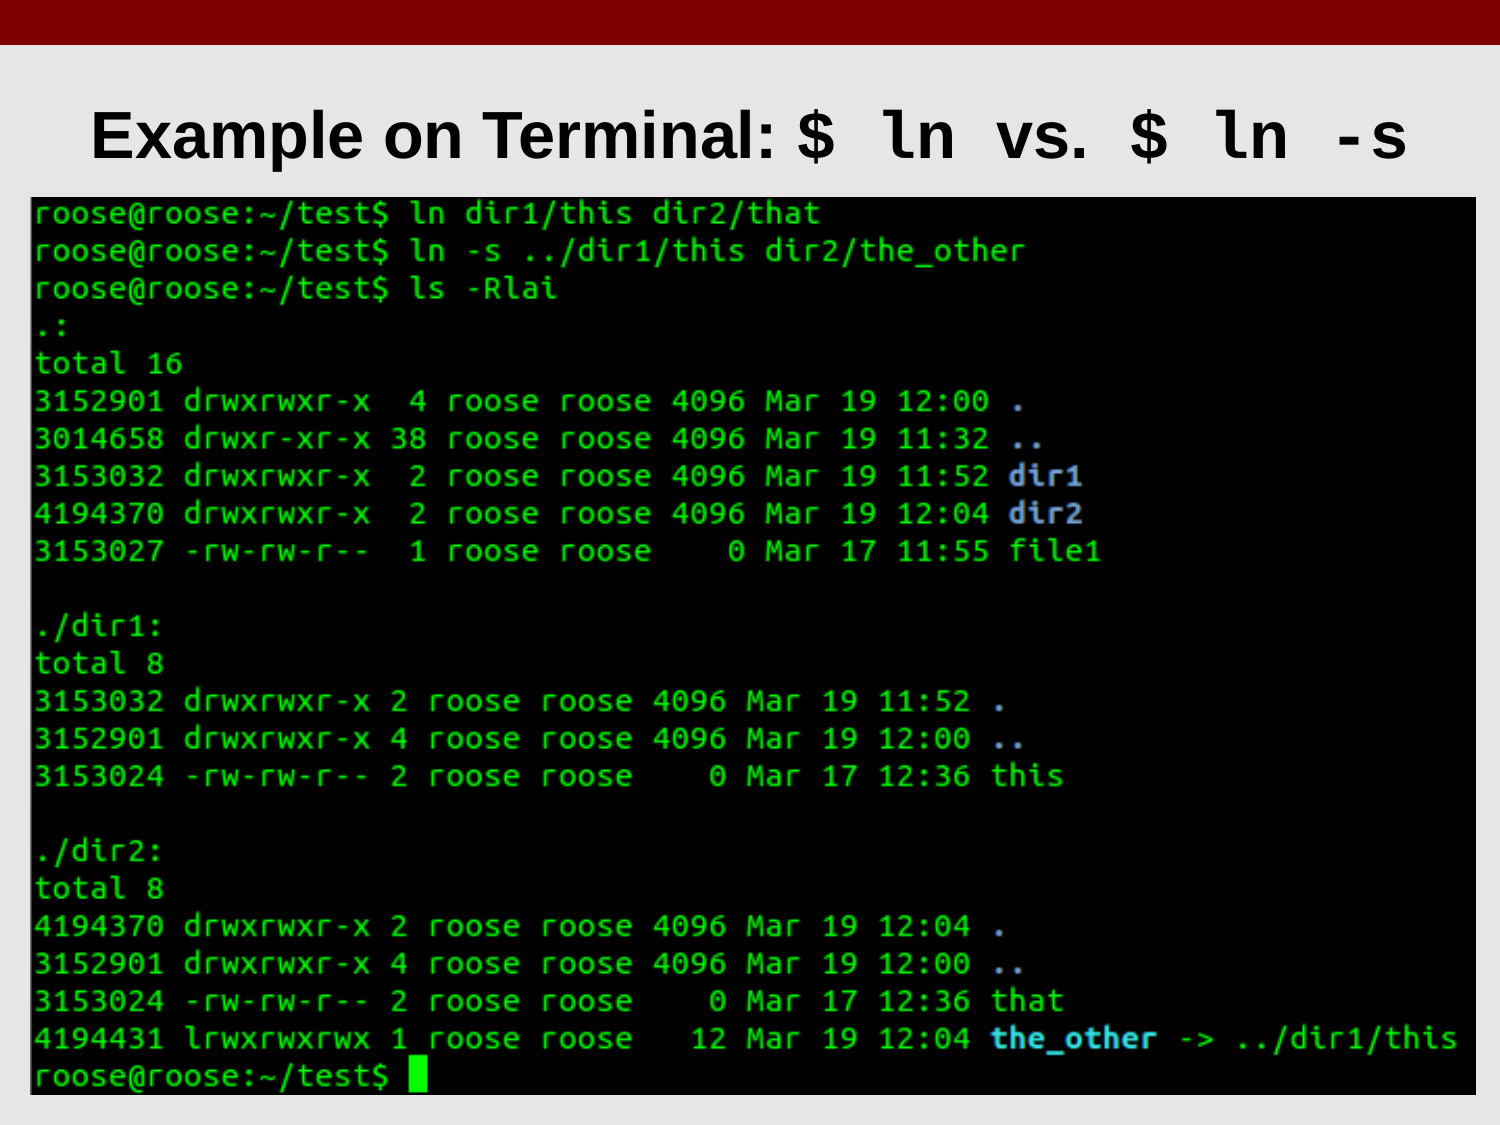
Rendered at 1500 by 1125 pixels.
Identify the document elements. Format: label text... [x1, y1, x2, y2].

picture [30, 197, 1476, 1096]
title Example on Terminal: $ ln vs. $ ln -s [45, 44, 1456, 197]
